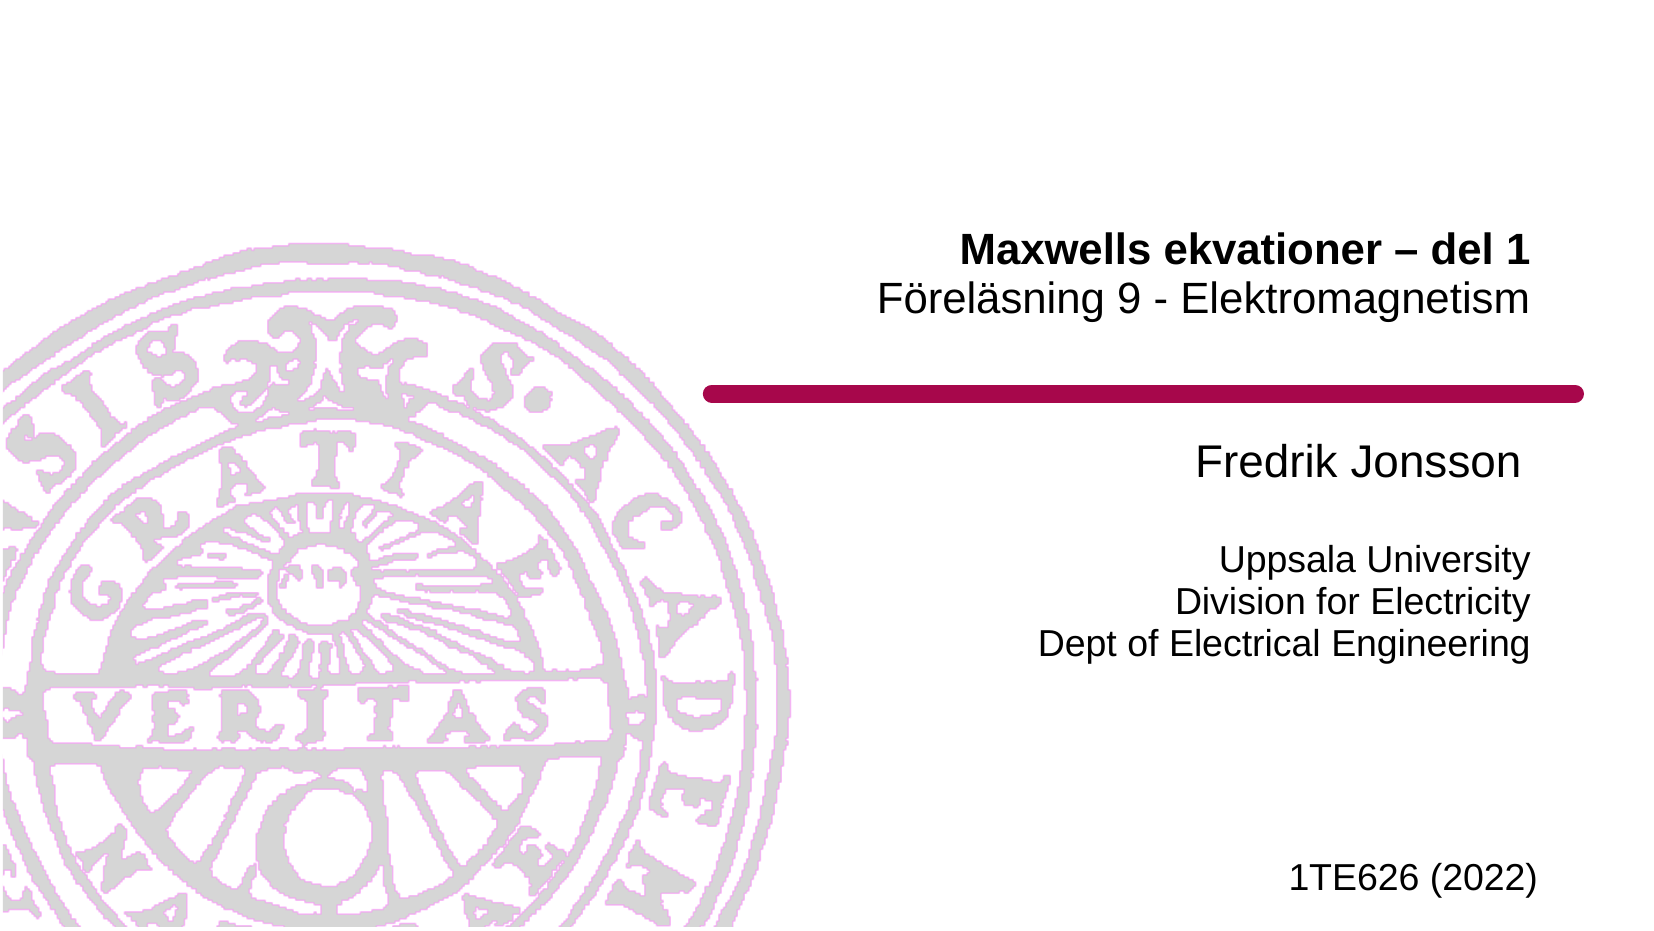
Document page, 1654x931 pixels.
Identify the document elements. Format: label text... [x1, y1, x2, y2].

text_box Maxwells ekvationer – del 1 Föreläsning 9 - Elektromagnetism [735, 218, 1546, 380]
text_box 1TE626 (2022) [1170, 849, 1553, 906]
text_box [812, 776, 1636, 927]
text_box Fredrik Jonsson [812, 429, 1537, 496]
text_box Uppsala University Division for Electricity Dept of Electrical Engineering [735, 531, 1546, 672]
picture [2, 221, 812, 927]
